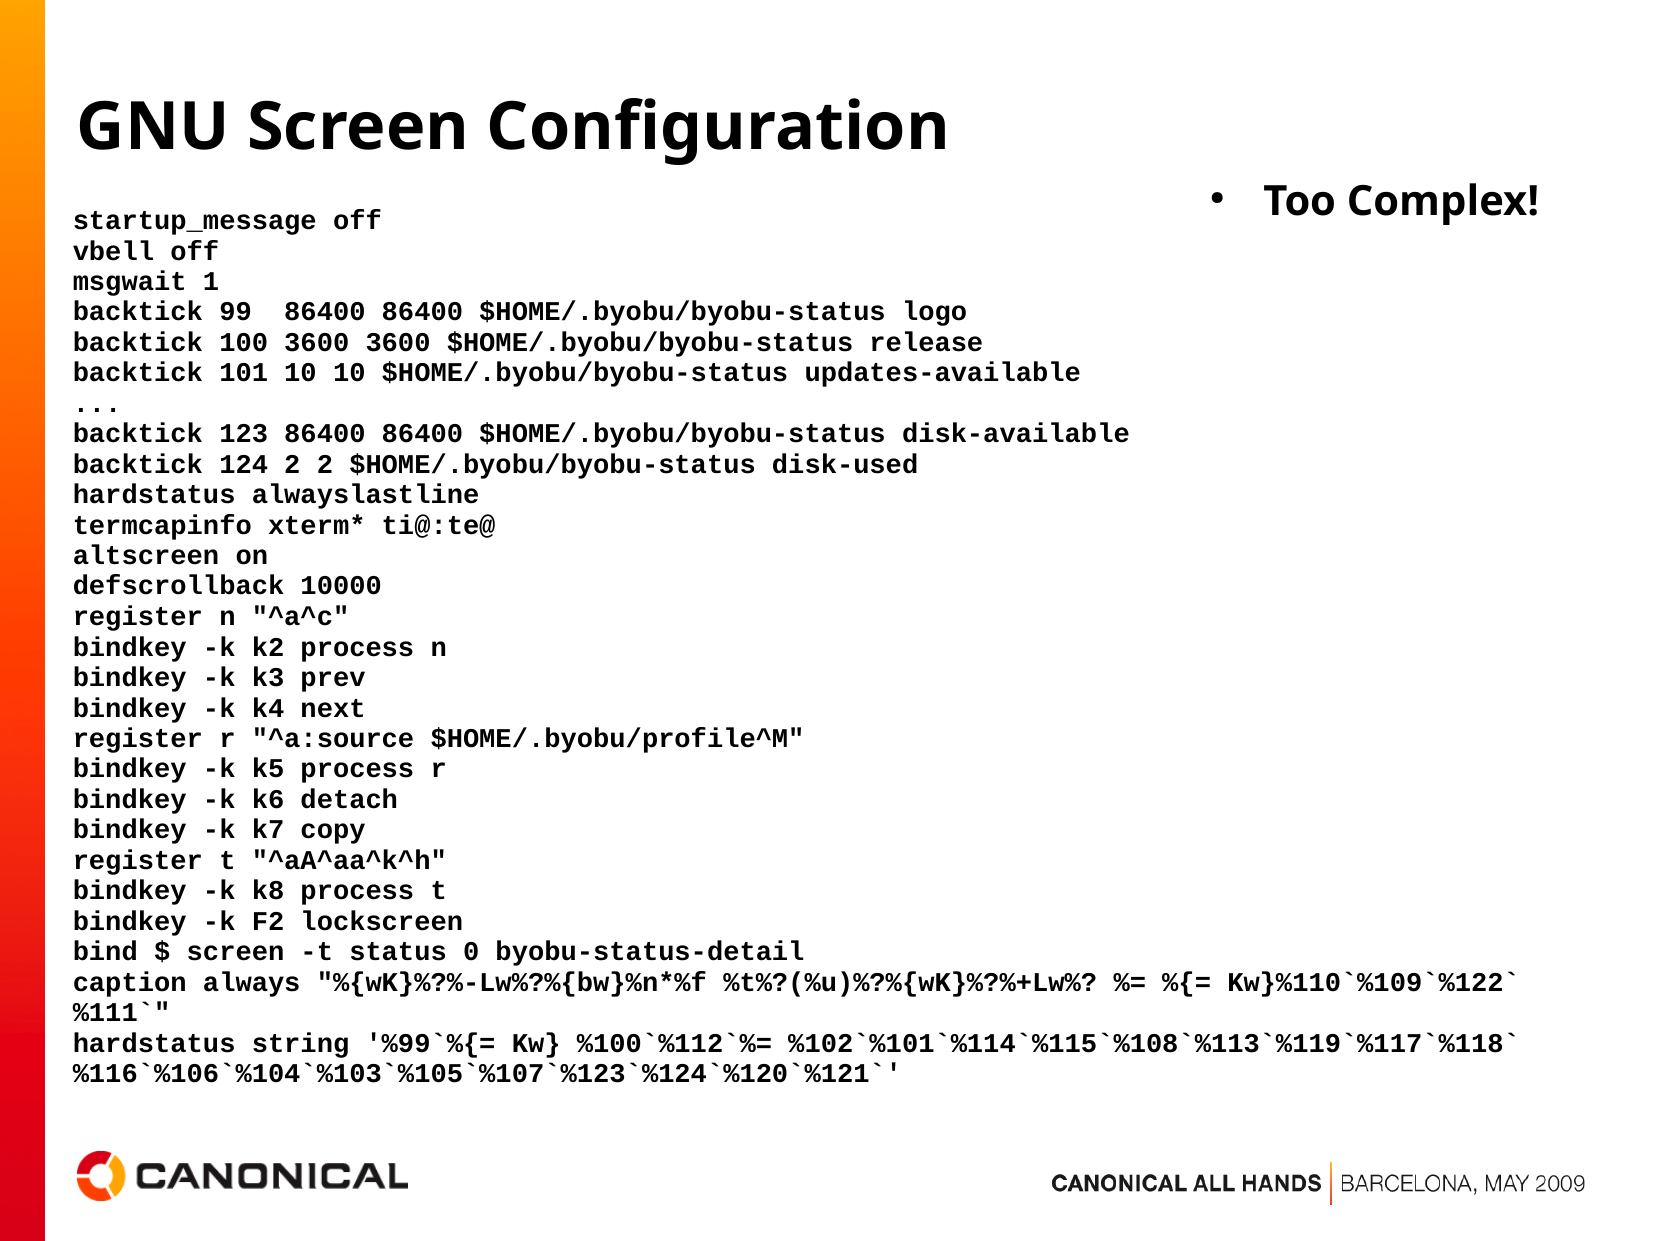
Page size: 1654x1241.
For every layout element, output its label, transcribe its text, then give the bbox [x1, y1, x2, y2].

title startup_message off vbell off msgwait 1 backtick 99 86400 86400 $HOME/.byobu/byobu-status logo backtick 100 3600 3600 $HOME/.byobu/byobu-status release backtick 101 10 10 $HOME/.byobu/byobu-status updates-available ... backtick 123 86400 86400 $HOME/.byobu/byobu-status disk-available backtick 124 2 2 $HOME/.byobu/byobu-status disk-used hardstatus alwayslastline termcapinfo xterm* ti@:te@ altscreen on defscrollback 10000 register n "^a^c" bindkey -k k2 process n bindkey -k k3 prev bindkey -k k4 next register r "^a:source $HOME/.byobu/profile^M" bindkey -k k5 process r bindkey -k k6 detach bindkey -k k7 copy register t "^aA^aa^k^h" bindkey -k k8 process t bindkey -k F2 lockscreen bind $ screen -t status 0 byobu-status-detail caption always "%{wK}%?%-Lw%?%{bw}%n*%f %t%?(%u)%?%{wK}%?%+Lw%? %= %{= Kw}%110`%109`%122`%111`" hardstatus string '%99`%{= Kw} %100`%112`%= %102`%101`%114`%115`%108`%113`%119`%117`%118`%116`%106`%104`%103`%105`%107`%123`%124`%120`%121`' [72, 201, 1585, 1096]
picture [0, 0, 45, 1241]
picture [77, 1151, 408, 1201]
list Too Complex! [1192, 171, 1593, 299]
picture [1051, 1162, 1585, 1205]
title GNU Screen Configuration [76, 48, 1589, 200]
